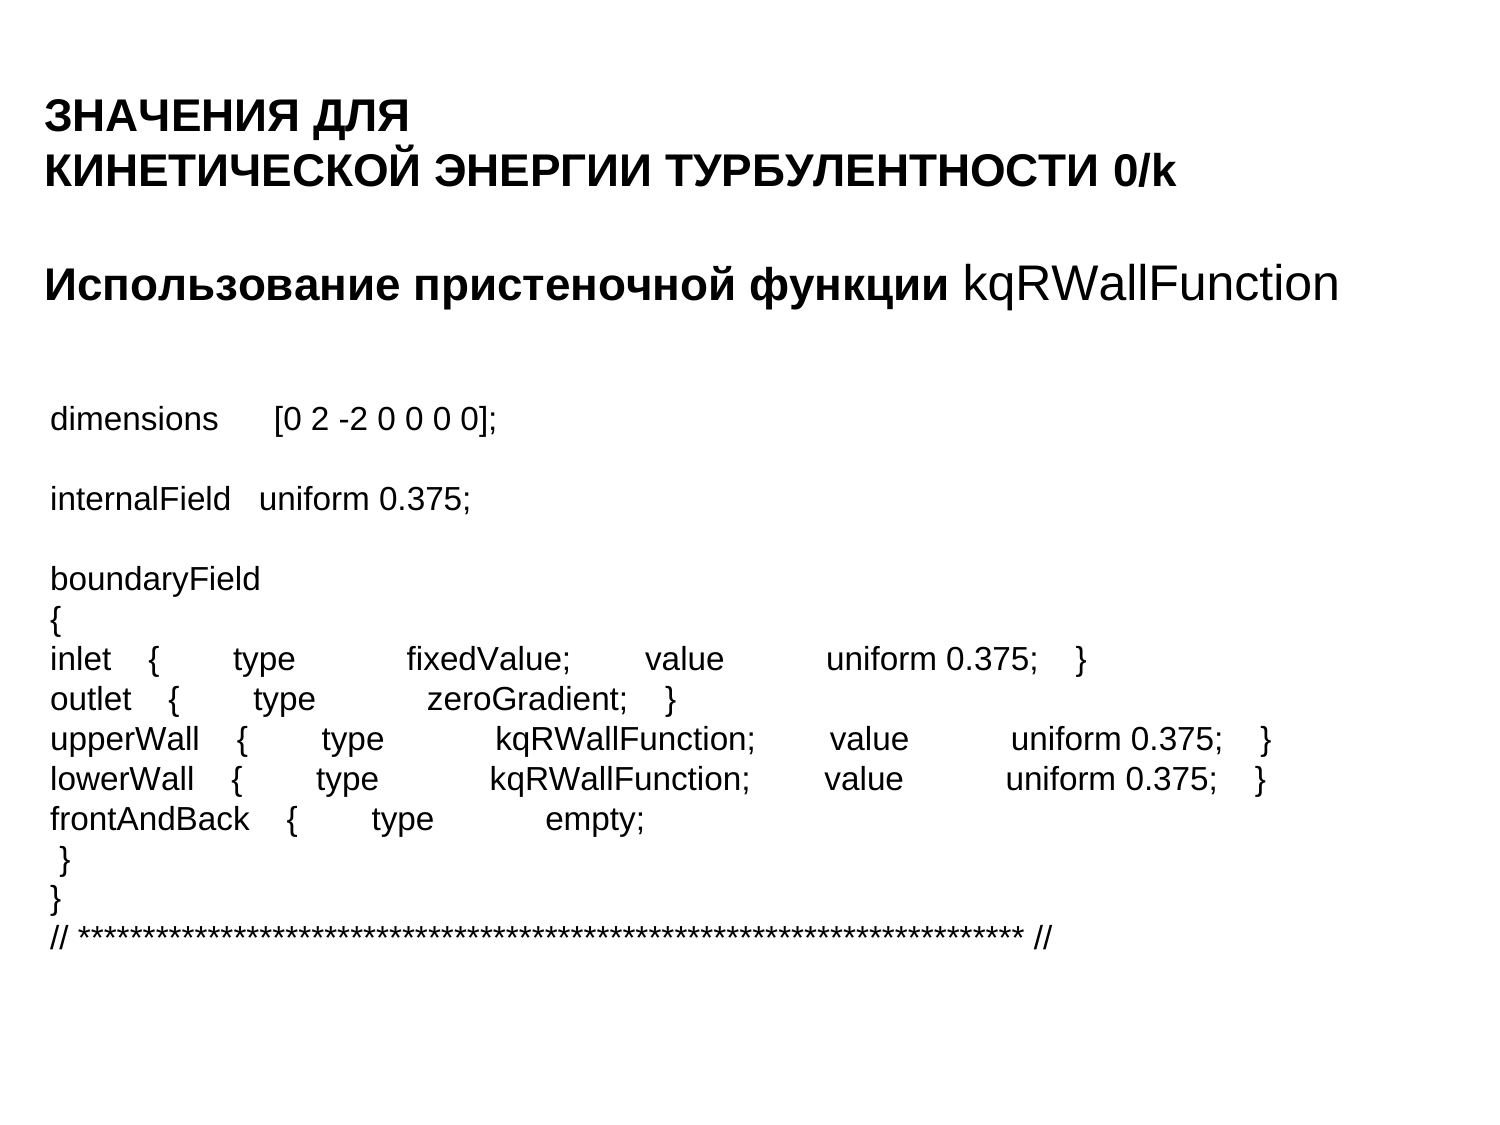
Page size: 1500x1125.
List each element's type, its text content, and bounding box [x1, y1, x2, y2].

text_box ЗНАЧЕНИЯ ДЛЯ КИНЕТИЧЕСКОЙ ЭНЕРГИИ ТУРБУЛЕНТНОСТИ 0/k Использование пристеночной функции kqRWallFunction [29, 78, 1436, 339]
text_box dimensions [0 2 -2 0 0 0 0]; internalField uniform 0.375; boundaryField { inlet { type fixedValue; value uniform 0.375; } outlet { type zeroGradient; } upperWall { type kqRWallFunction; value uniform 0.375; } lowerWall { type kqRWallFunction; value uniform 0.375; } frontAndBack { type empty; } } // ************************************************************************* // [35, 349, 1477, 965]
